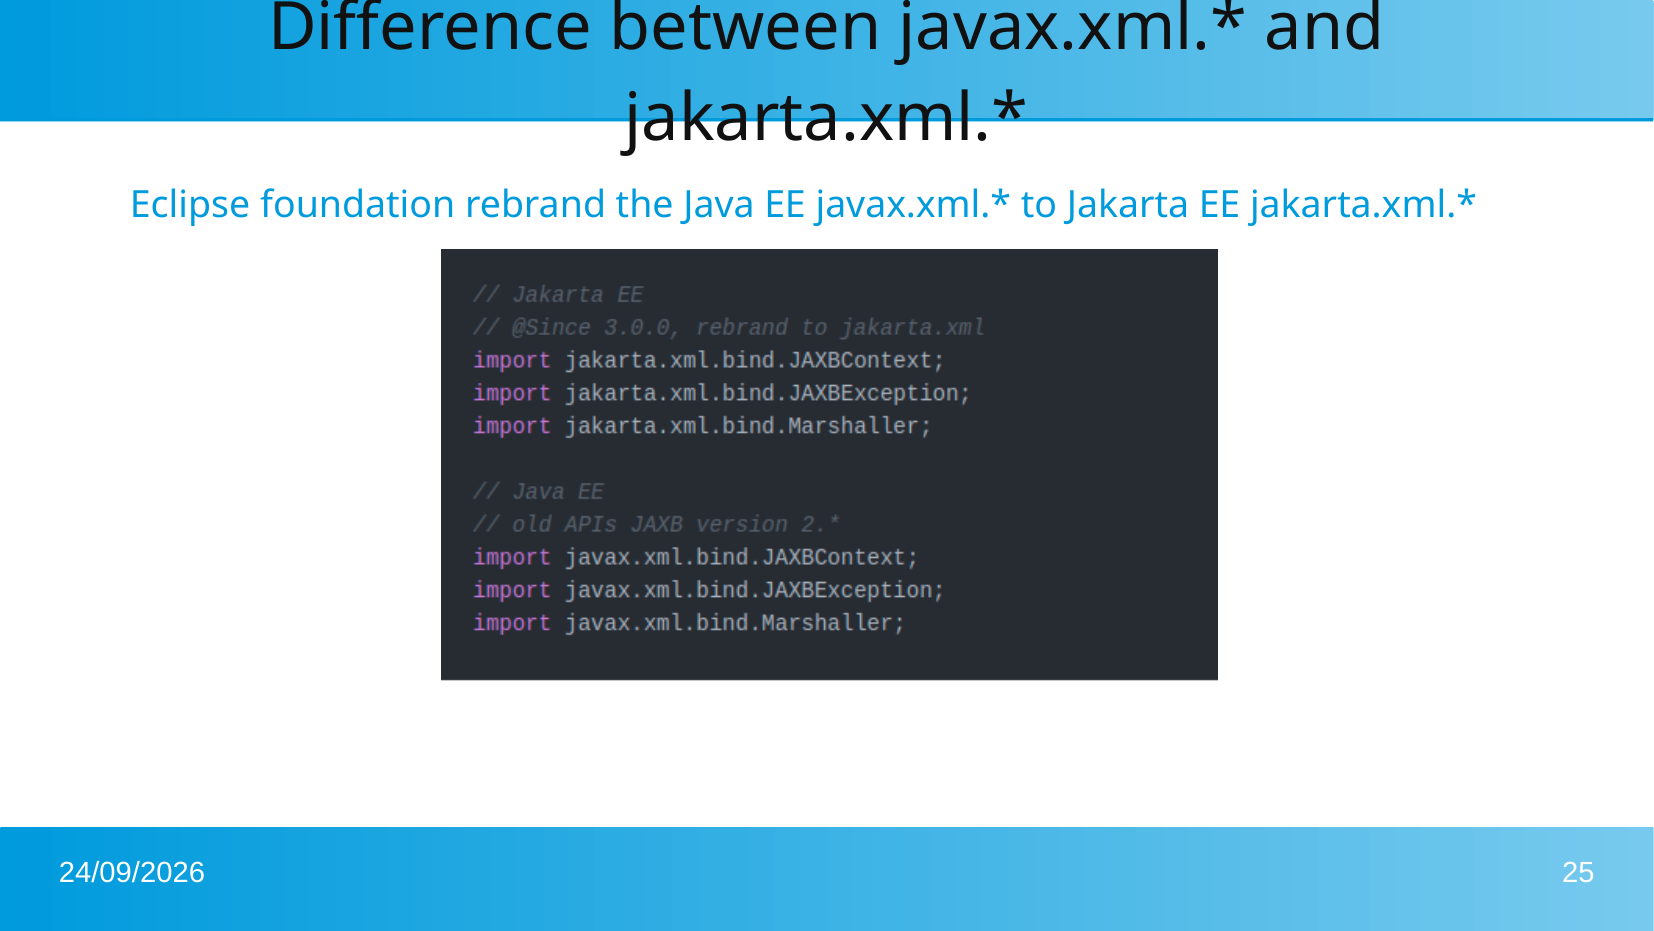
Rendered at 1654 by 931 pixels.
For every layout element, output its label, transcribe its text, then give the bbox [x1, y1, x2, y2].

title Difference between javax.xml.* and jakarta.xml.* [59, 29, 1595, 108]
picture [441, 249, 1218, 682]
list Eclipse foundation rebrand the Java EE javax.xml.* to Jakarta EE jakarta.xml.* [59, 177, 1595, 768]
